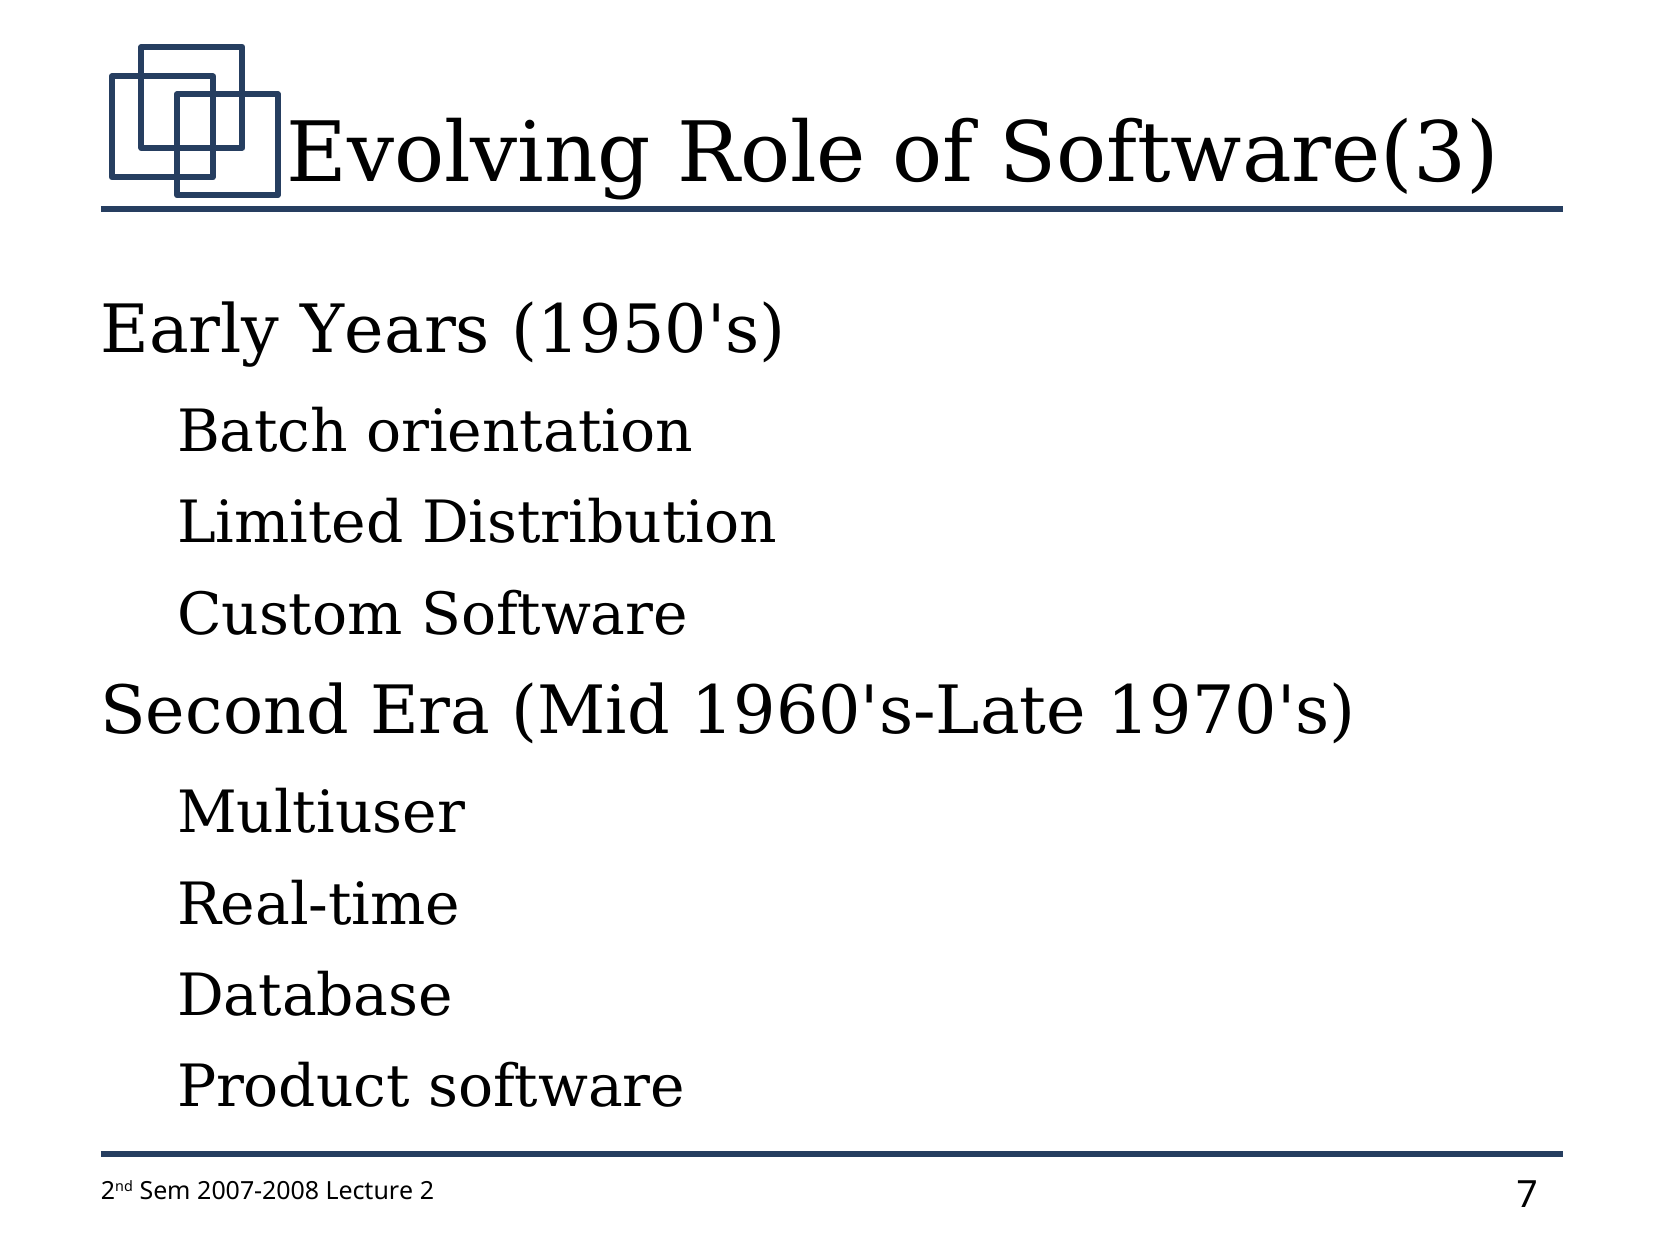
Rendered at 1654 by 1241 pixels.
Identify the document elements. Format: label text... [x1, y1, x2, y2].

list Early Years (1950's) Batch orientation Limited Distribution Custom Software Second Era (Mid 1960's-Late 1970's) Multiuser Real-time Database Product software [82, 290, 1571, 1121]
title Evolving Role of Software(3) [82, 49, 1571, 257]
